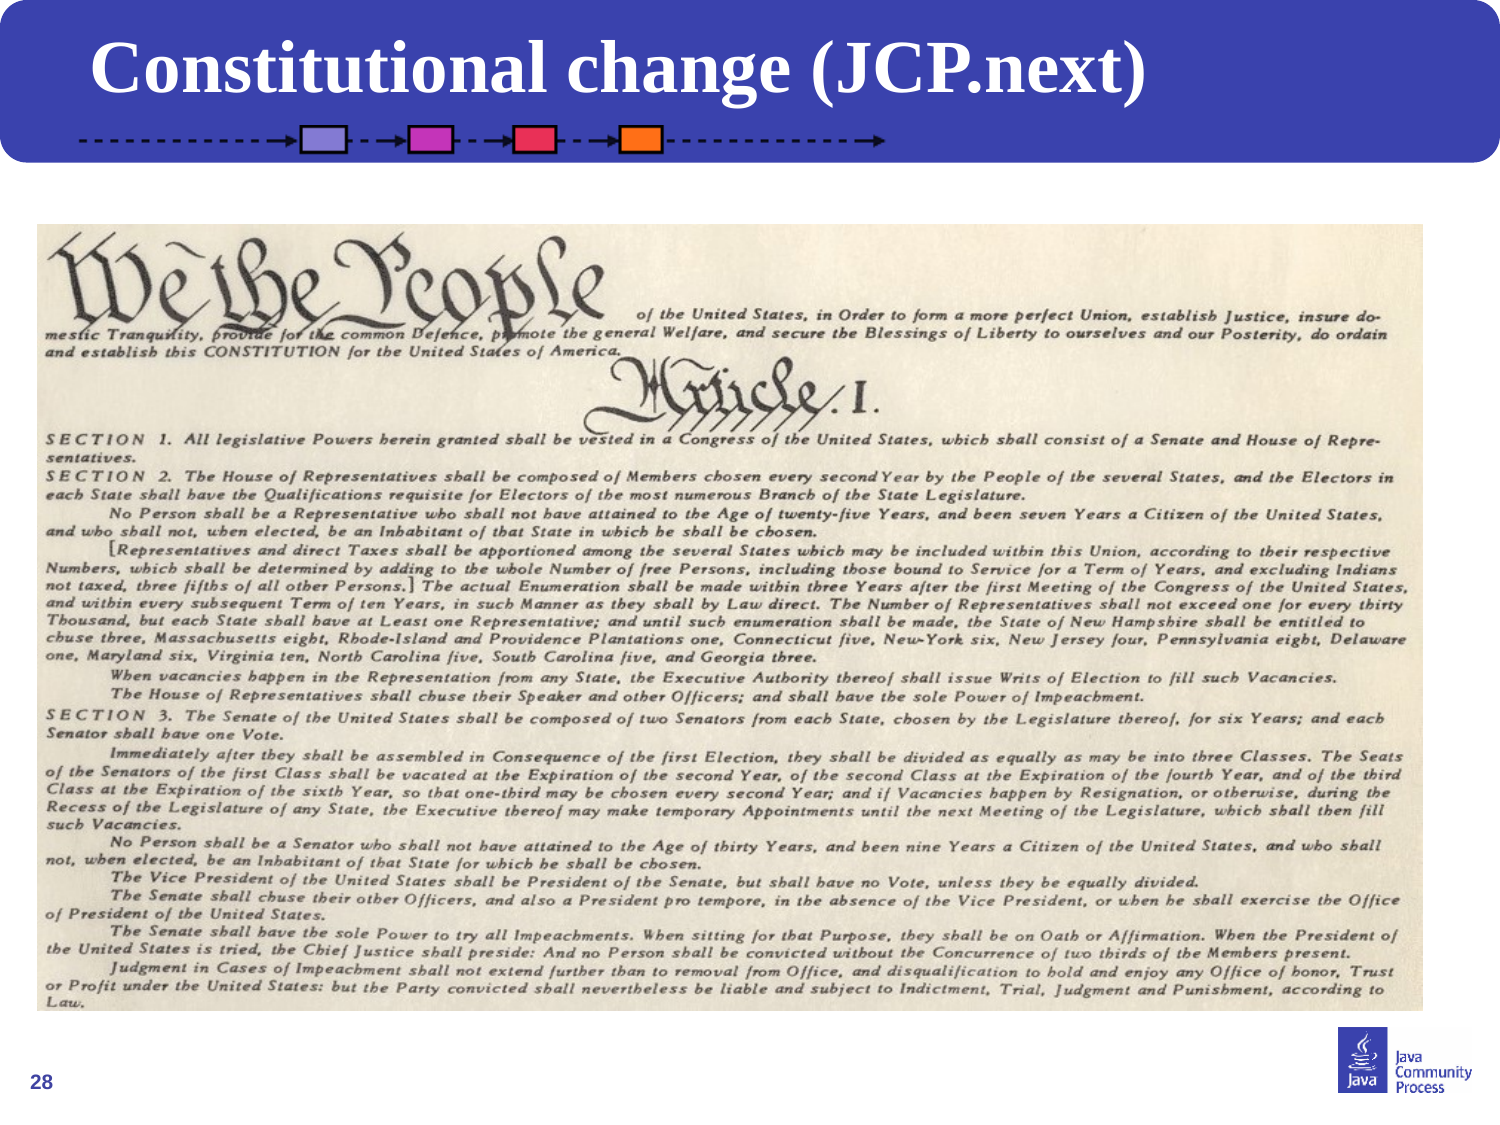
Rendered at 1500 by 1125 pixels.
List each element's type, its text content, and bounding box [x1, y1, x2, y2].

picture [70, 125, 897, 156]
picture [1337, 1026, 1472, 1093]
picture [37, 187, 1423, 1021]
title Constitutional change (JCP.next) [75, 16, 1250, 127]
